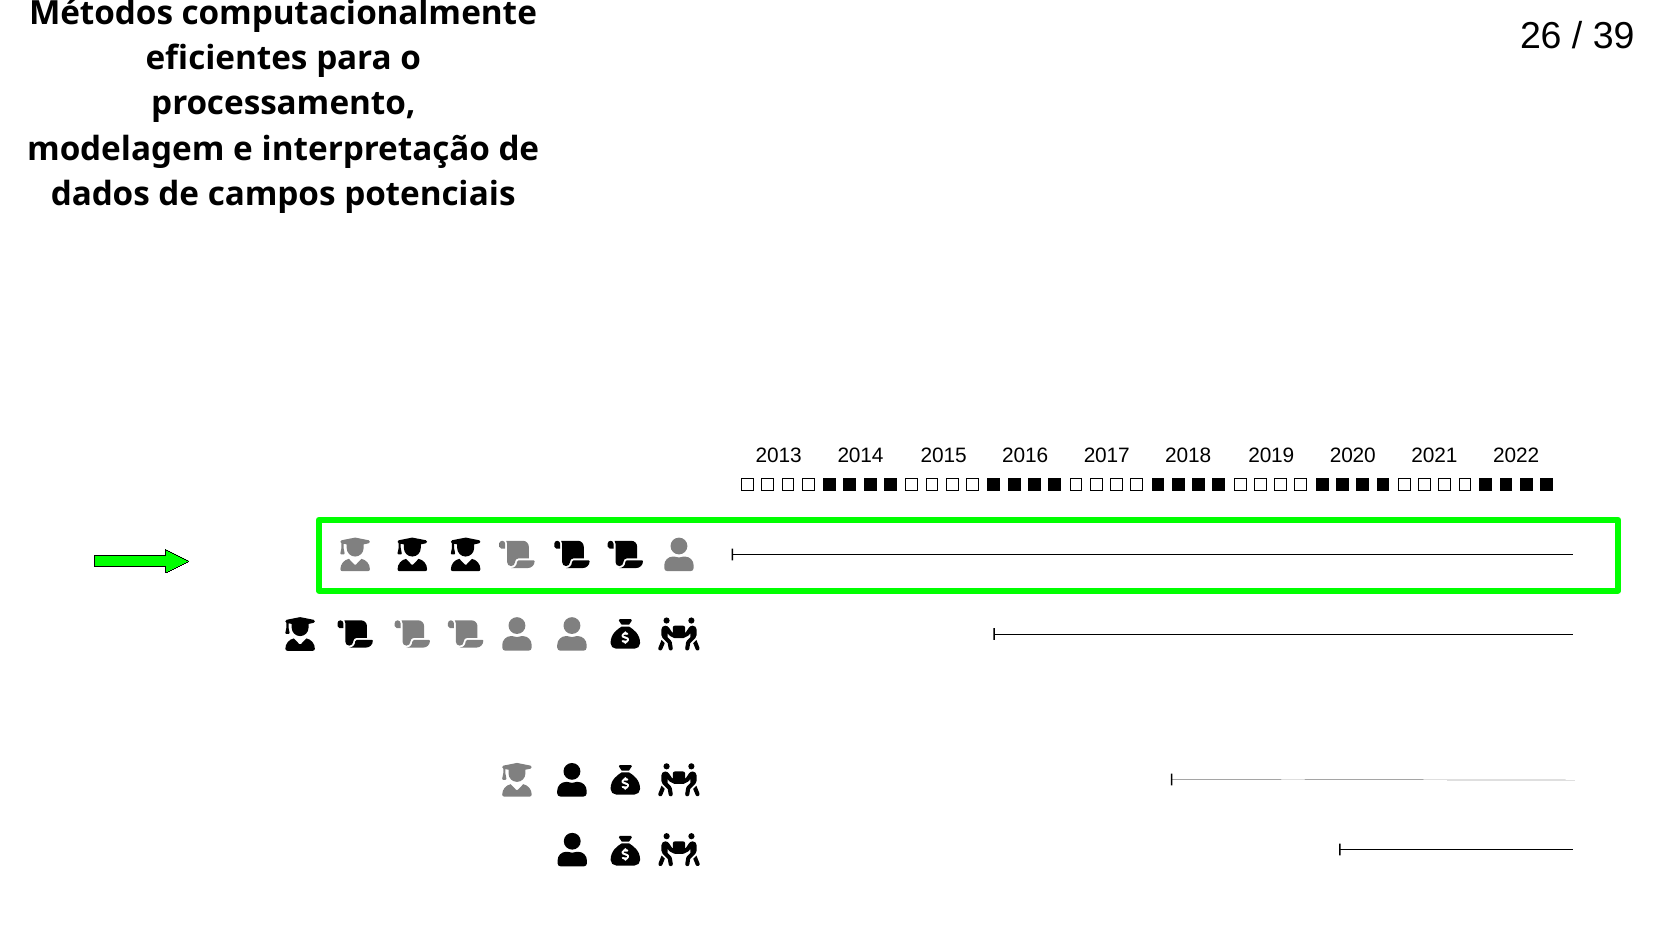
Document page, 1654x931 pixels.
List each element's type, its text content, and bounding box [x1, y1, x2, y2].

picture [557, 762, 587, 797]
text_box [1418, 478, 1431, 491]
text_box 2018 [1150, 436, 1227, 475]
picture [658, 833, 700, 867]
text_box [1459, 478, 1471, 491]
text_box [884, 478, 897, 491]
text_box [446, 611, 485, 654]
picture [557, 832, 588, 867]
text_box 2022 [1478, 436, 1555, 475]
text_box [1398, 478, 1411, 491]
text_box [843, 478, 856, 491]
text_box [1212, 478, 1225, 491]
text_box [1110, 478, 1123, 491]
text_box [802, 478, 815, 491]
text_box [782, 478, 794, 491]
text_box [1540, 478, 1553, 491]
picture [658, 617, 700, 651]
text_box [1172, 478, 1185, 491]
text_box [1254, 478, 1267, 491]
text_box [761, 478, 774, 491]
text_box 2013 [740, 436, 817, 475]
picture [607, 538, 644, 571]
text_box [1377, 478, 1389, 491]
text_box [552, 611, 591, 654]
text_box 2015 [905, 436, 982, 475]
text_box [497, 758, 536, 801]
text_box [1336, 478, 1349, 491]
text_box [333, 532, 372, 575]
text_box [926, 478, 938, 491]
text_box [393, 611, 432, 654]
text_box Métodos computacionalmente eficientes para o processamento, modelagem e interpretação de dados de campos potenciais [11, 3, 556, 201]
text_box 2020 [1315, 436, 1391, 475]
text_box [1070, 478, 1082, 491]
picture [610, 835, 641, 866]
text_box [1356, 478, 1369, 491]
picture [610, 765, 641, 795]
text_box 2021 [1396, 436, 1473, 475]
text_box [905, 478, 918, 491]
text_box [659, 534, 698, 577]
text_box <number> / 39 [1375, 0, 1654, 71]
text_box [499, 532, 538, 575]
text_box [1192, 478, 1205, 491]
text_box 2016 [987, 436, 1064, 475]
picture [610, 619, 641, 649]
text_box [1048, 478, 1061, 491]
text_box 2014 [822, 436, 899, 475]
text_box [1028, 478, 1041, 491]
picture [397, 537, 428, 572]
text_box [1130, 478, 1143, 491]
text_box [1008, 478, 1021, 491]
text_box [94, 549, 189, 573]
text_box 2017 [1068, 436, 1145, 475]
text_box [1234, 478, 1247, 491]
text_box [741, 478, 754, 491]
text_box 2019 [1233, 436, 1310, 475]
text_box [1520, 478, 1533, 491]
text_box [987, 478, 1000, 491]
text_box [1274, 478, 1287, 491]
text_box [1090, 478, 1103, 491]
picture [450, 537, 481, 572]
picture [285, 617, 315, 651]
text_box [1152, 478, 1164, 491]
text_box [823, 478, 836, 491]
text_box [497, 611, 536, 654]
text_box [864, 478, 877, 491]
text_box [1294, 478, 1307, 491]
text_box [966, 478, 979, 491]
text_box [1438, 478, 1451, 491]
picture [337, 618, 373, 650]
text_box [1479, 478, 1492, 491]
text_box [946, 478, 959, 491]
text_box [1500, 478, 1512, 491]
picture [554, 538, 590, 571]
picture [658, 763, 700, 797]
text_box [1316, 478, 1329, 491]
